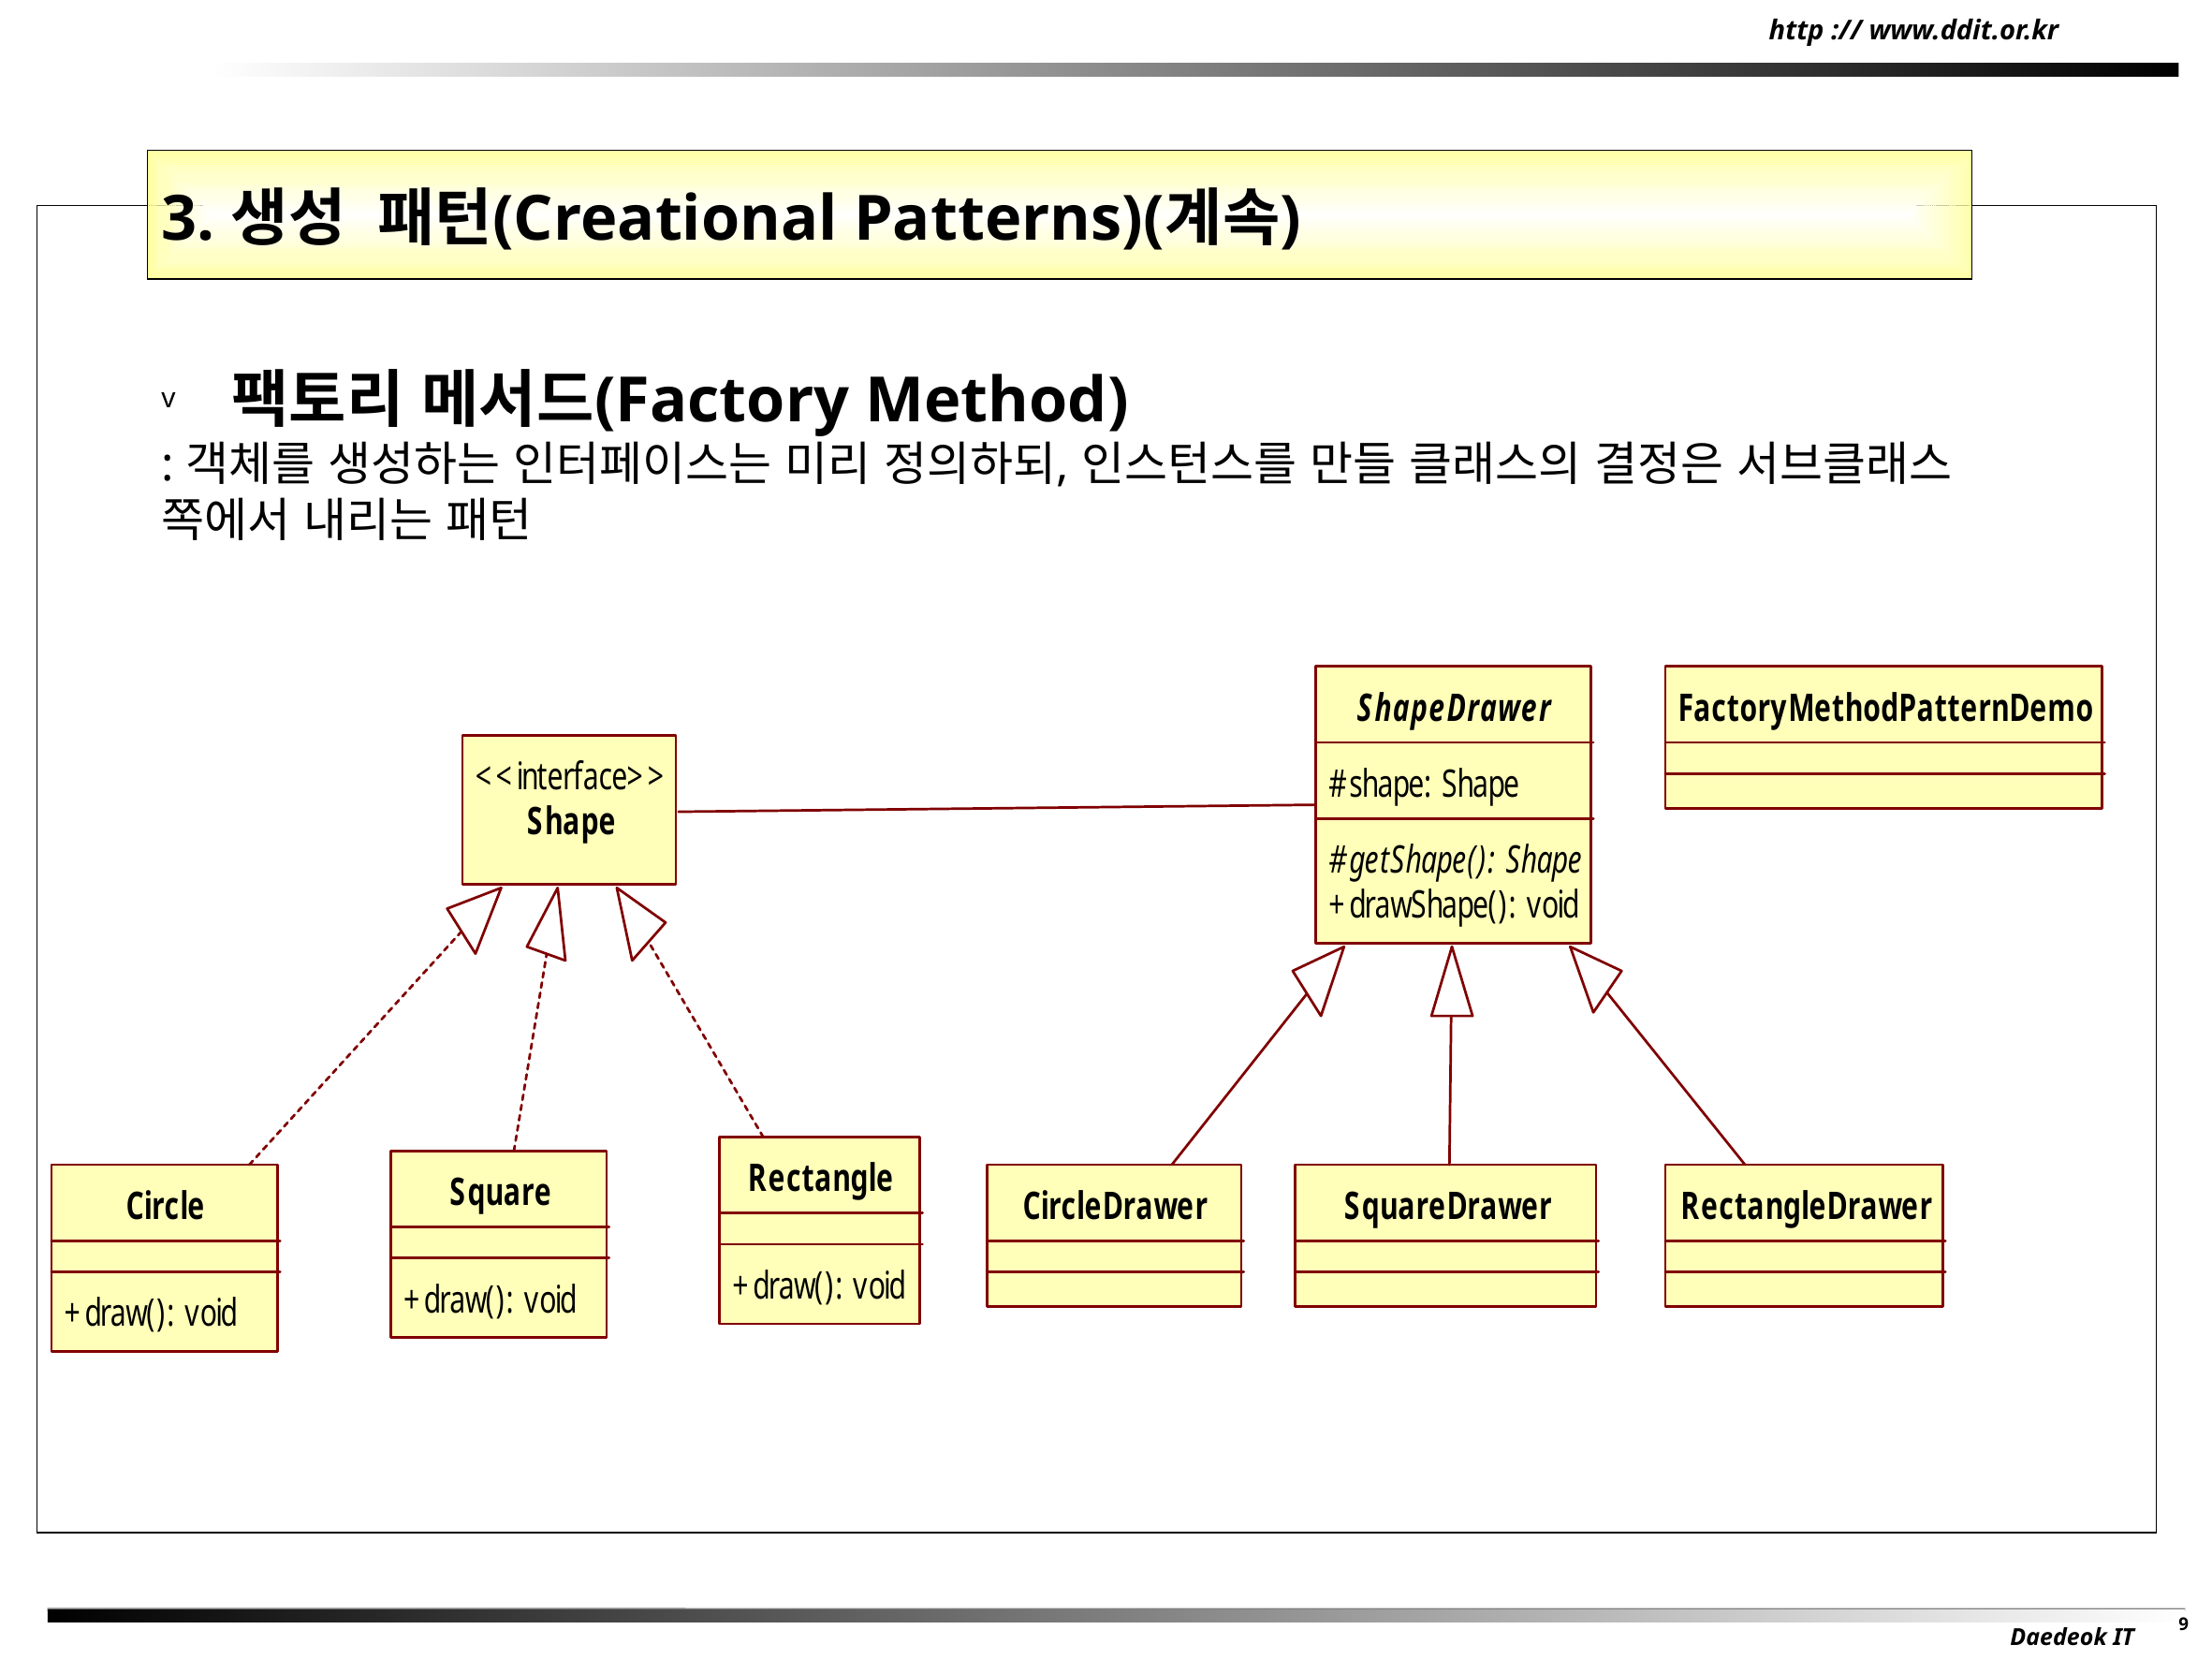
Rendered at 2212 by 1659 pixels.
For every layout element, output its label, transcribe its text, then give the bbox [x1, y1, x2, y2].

text_box 팩토리 메서드(Factory Method) : 객체를 생성하는 인터페이스는 미리 정의하되, 인스턴스를 만들 클래스의 결정은 서브클래스 쪽에서 내리는 패턴 [147, 352, 2046, 554]
picture [0, 596, 2157, 1425]
text_box 3. 생성 패턴(Creational Patterns)(계속) [147, 150, 1972, 280]
